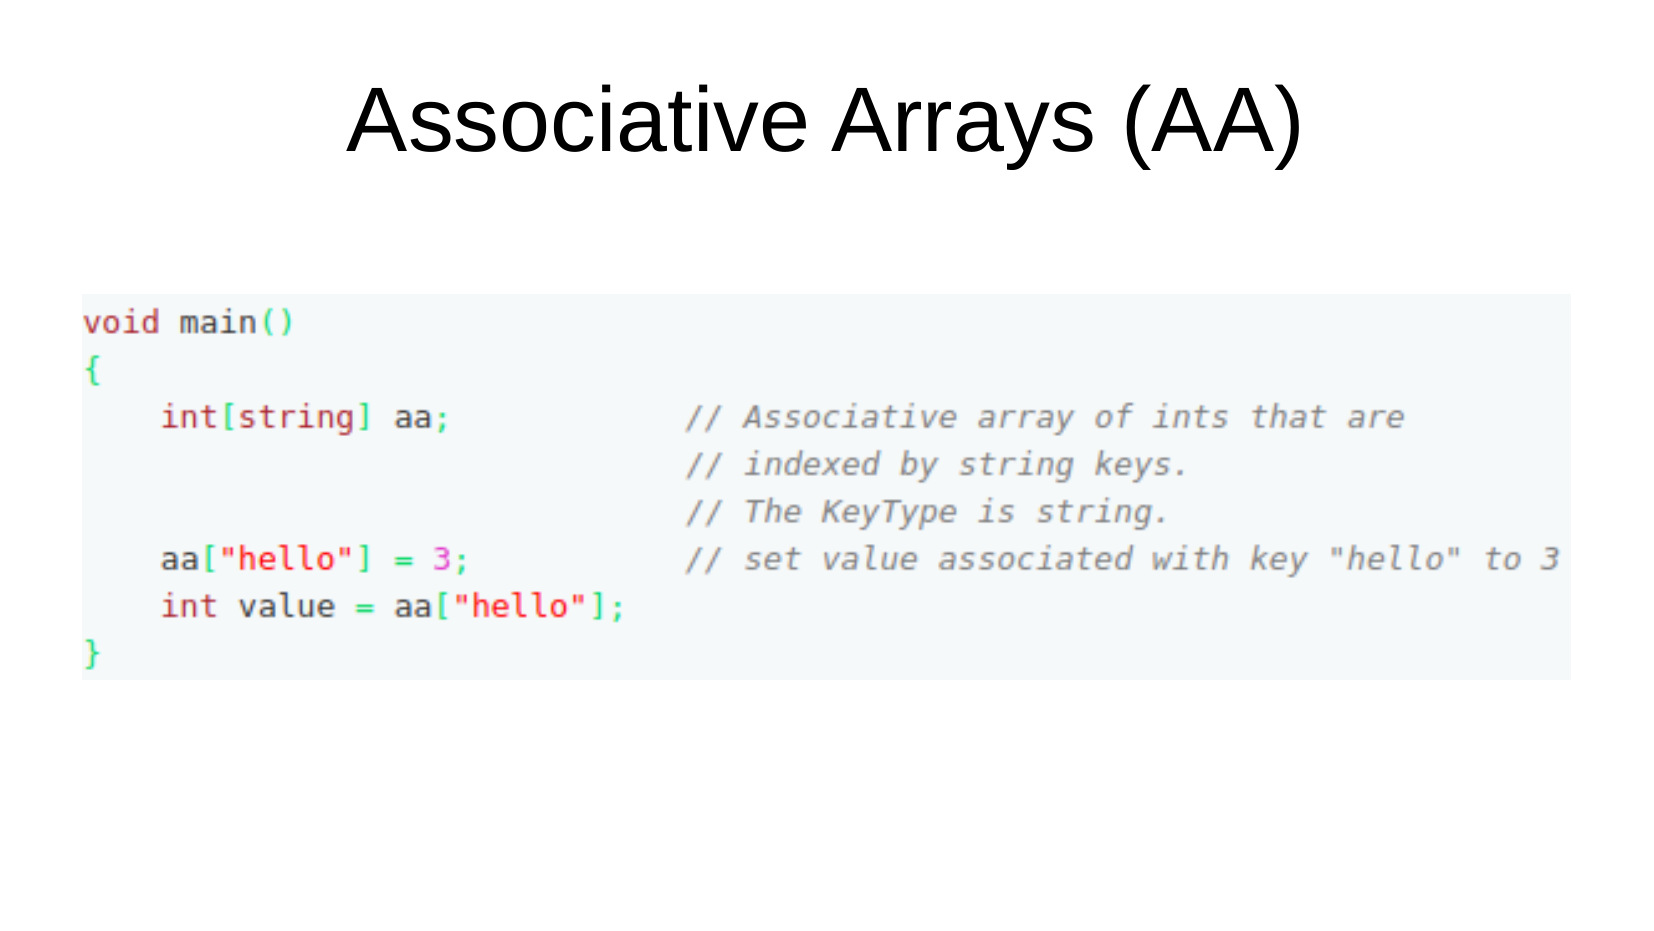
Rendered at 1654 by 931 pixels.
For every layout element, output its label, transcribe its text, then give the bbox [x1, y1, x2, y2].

picture [82, 294, 1571, 680]
title Associative Arrays (AA) [82, 37, 1571, 193]
